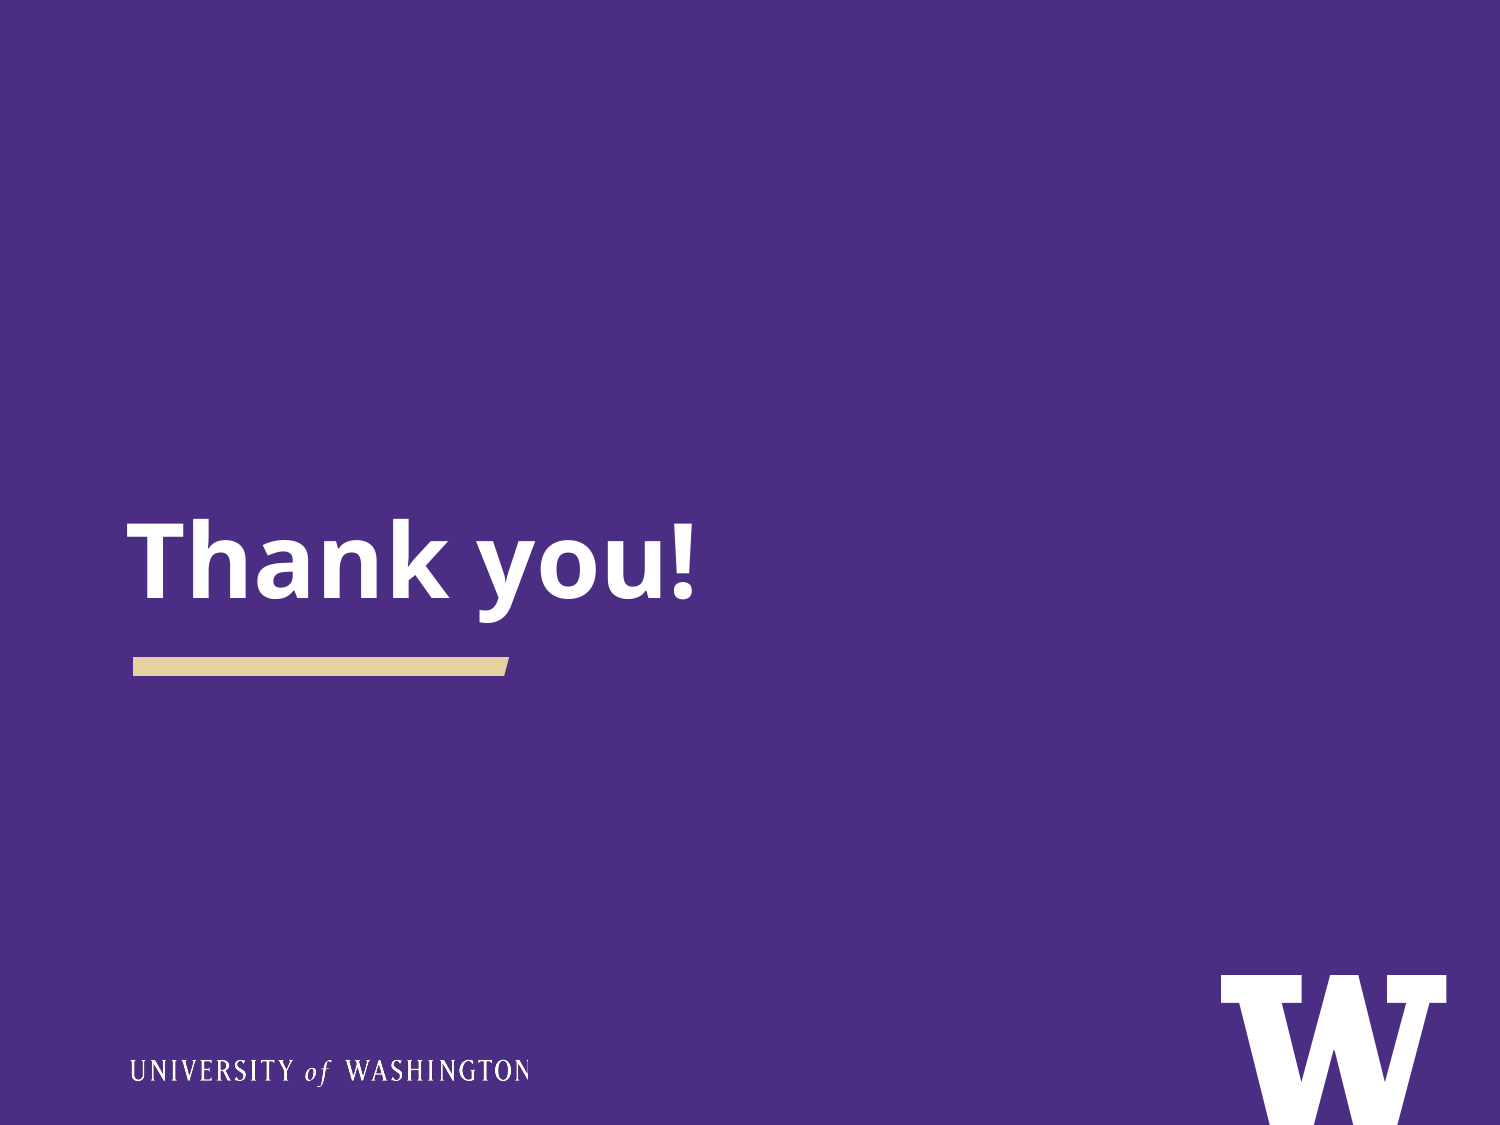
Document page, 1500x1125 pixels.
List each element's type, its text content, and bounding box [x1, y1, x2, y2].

title Thank you! [110, 334, 1254, 627]
picture [111, 1042, 528, 1087]
picture [133, 657, 509, 676]
picture [1221, 975, 1447, 1125]
